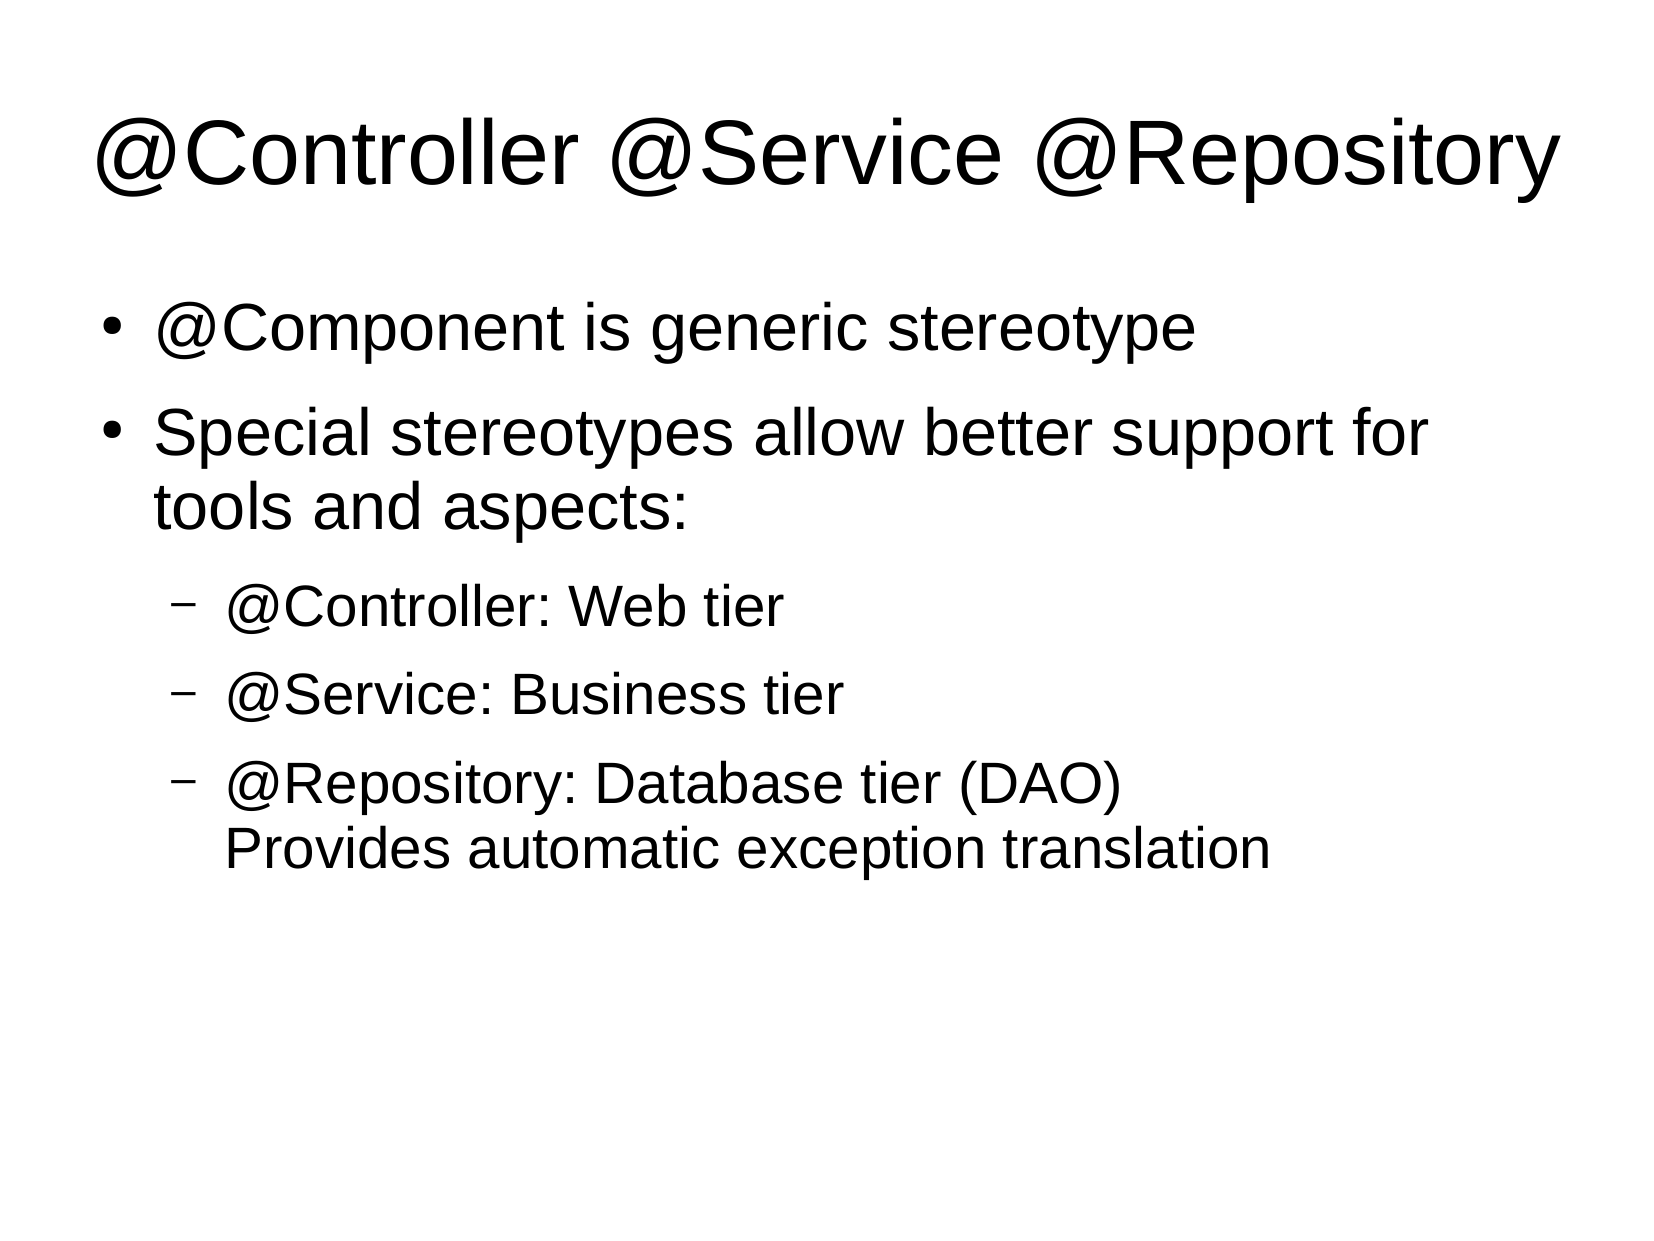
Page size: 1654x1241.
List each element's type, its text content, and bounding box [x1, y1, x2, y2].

title @Controller @Service @Repository [82, 49, 1571, 257]
list @Component is generic stereotype Special stereotypes allow better support for tools and aspects: @Controller: Web tier @Service: Business tier @Repository: Database tier (DAO) Provides automatic exception translation [82, 290, 1571, 1010]
